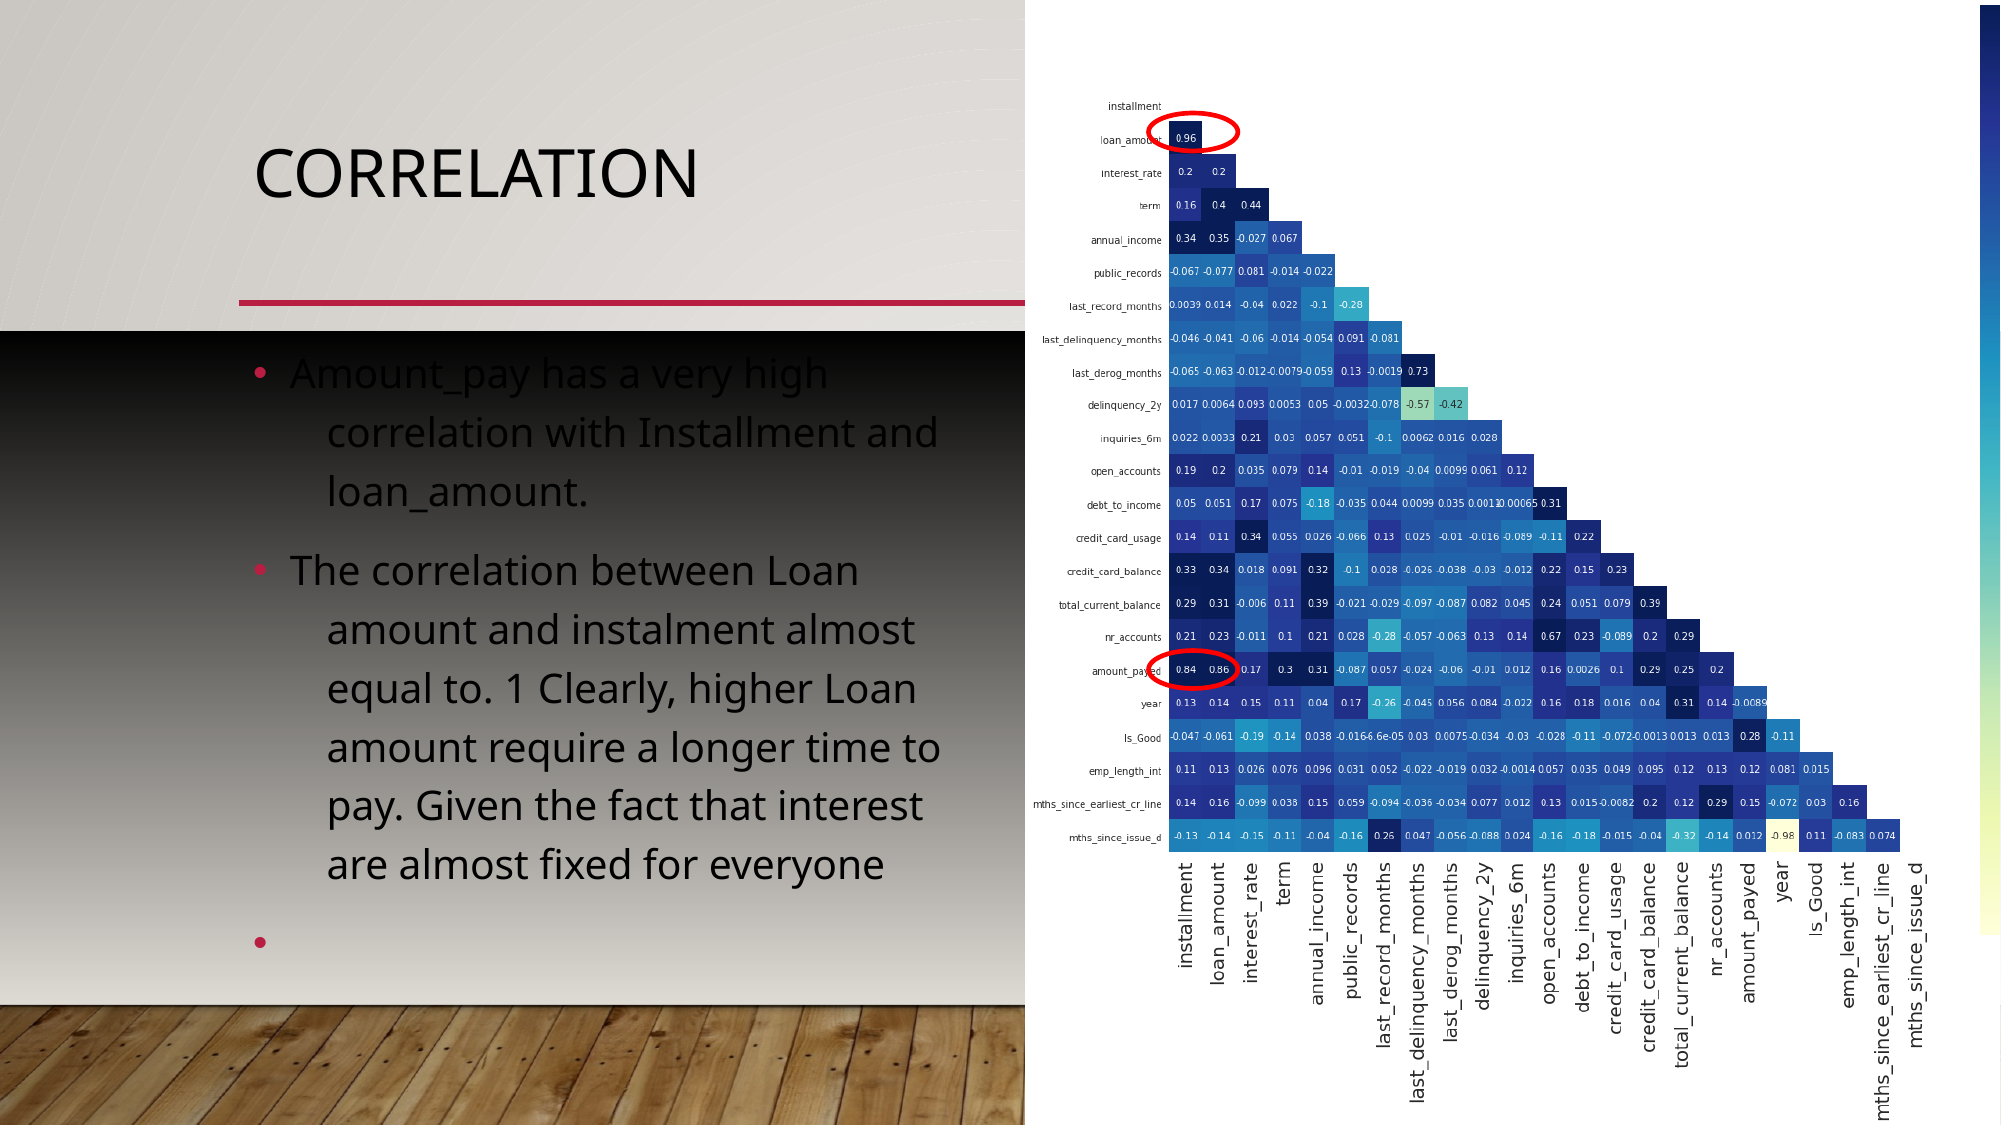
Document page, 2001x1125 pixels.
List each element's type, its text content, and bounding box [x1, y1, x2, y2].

picture [1025, 0, 2000, 1125]
list Amount_pay has a very high correlation with Installment and loan_amount. The correlation between Loan amount and instalment almost equal to. 1 Clearly, higher Loan amount require a longer time to pay. Given the fact that interest are almost fixed for everyone [238, 330, 1000, 897]
title Correlation [238, 131, 1025, 305]
